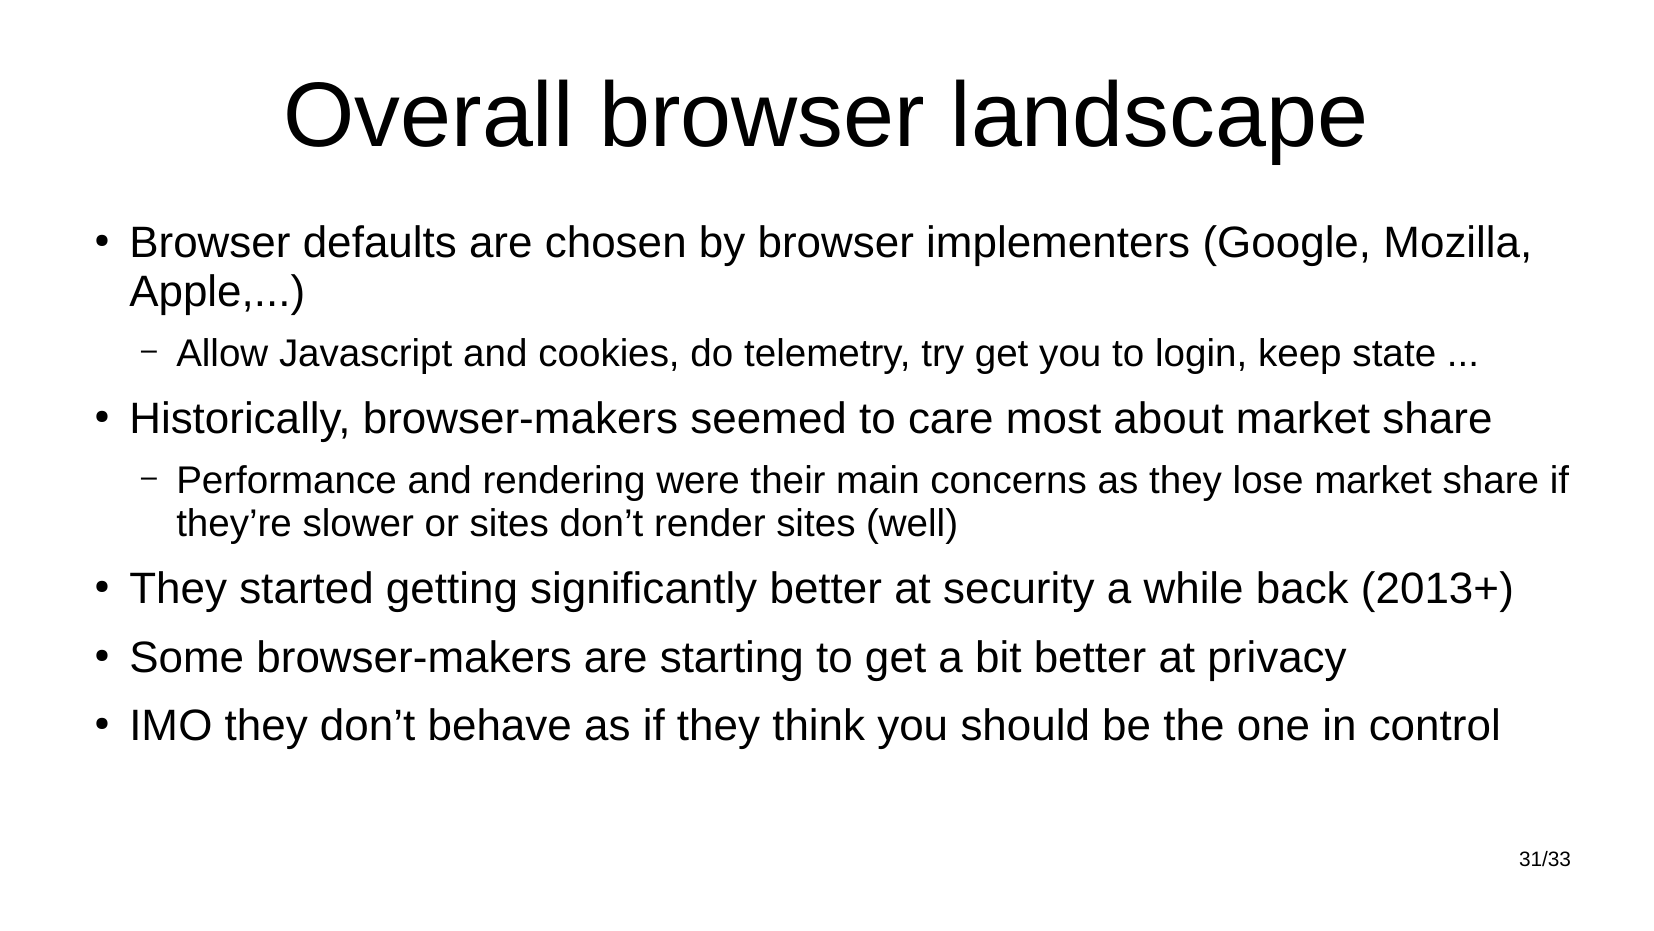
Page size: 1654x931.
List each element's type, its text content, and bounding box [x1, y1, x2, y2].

list Browser defaults are chosen by browser implementers (Google, Mozilla, Apple,...) Allow Javascript and cookies, do telemetry, try get you to login, keep state ... Historically, browser-makers seemed to care most about market share Performance and rendering were their main concerns as they lose market share if they’re slower or sites don’t render sites (well) They started getting significantly better at security a while back (2013+) Some browser-makers are starting to get a bit better at privacy IMO they don’t behave as if they think you should be the one in control [82, 217, 1571, 758]
title Overall browser landscape [82, 37, 1571, 193]
